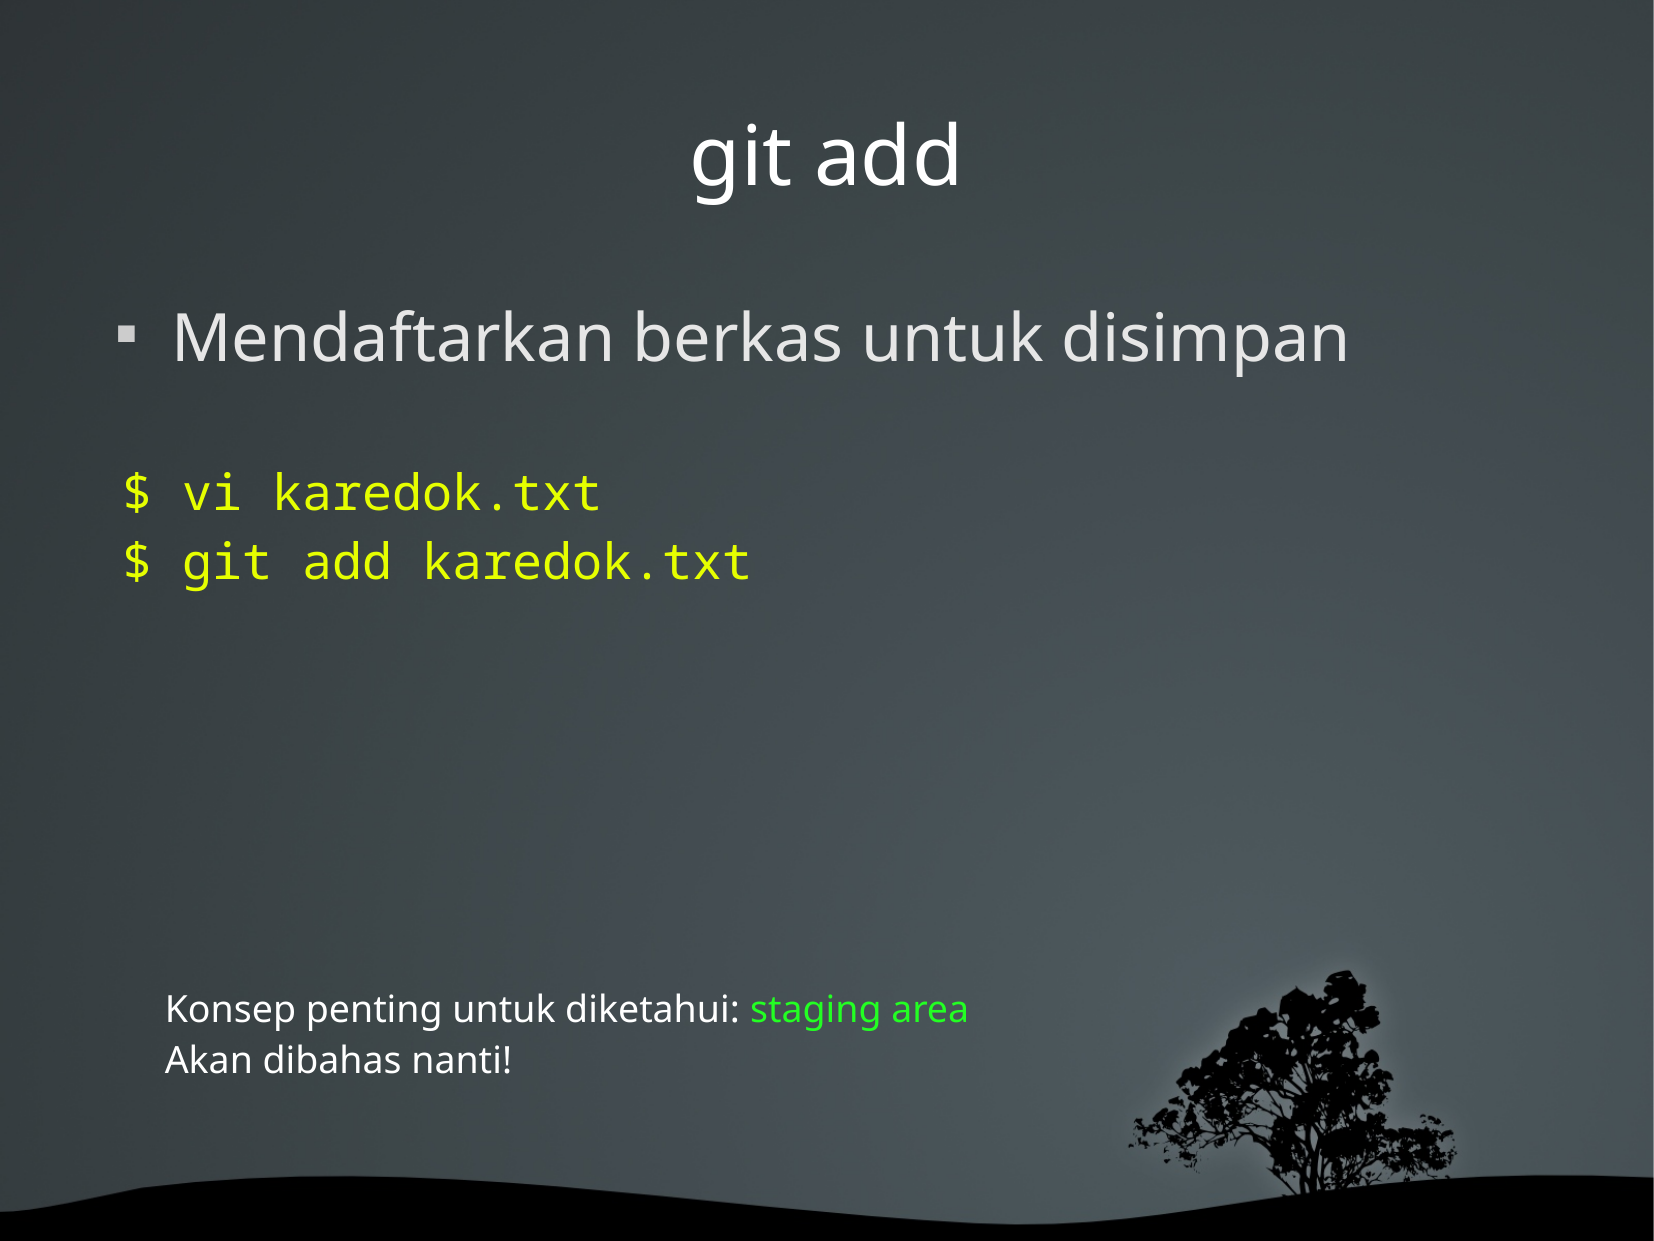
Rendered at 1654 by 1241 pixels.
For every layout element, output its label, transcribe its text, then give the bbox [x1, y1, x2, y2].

title git add [82, 49, 1571, 257]
text_box Konsep penting untuk diketahui: staging area Akan dibahas nanti! [150, 975, 956, 1074]
list Mendaftarkan berkas untuk disimpan [82, 290, 1571, 1109]
picture [0, 0, 1654, 1241]
